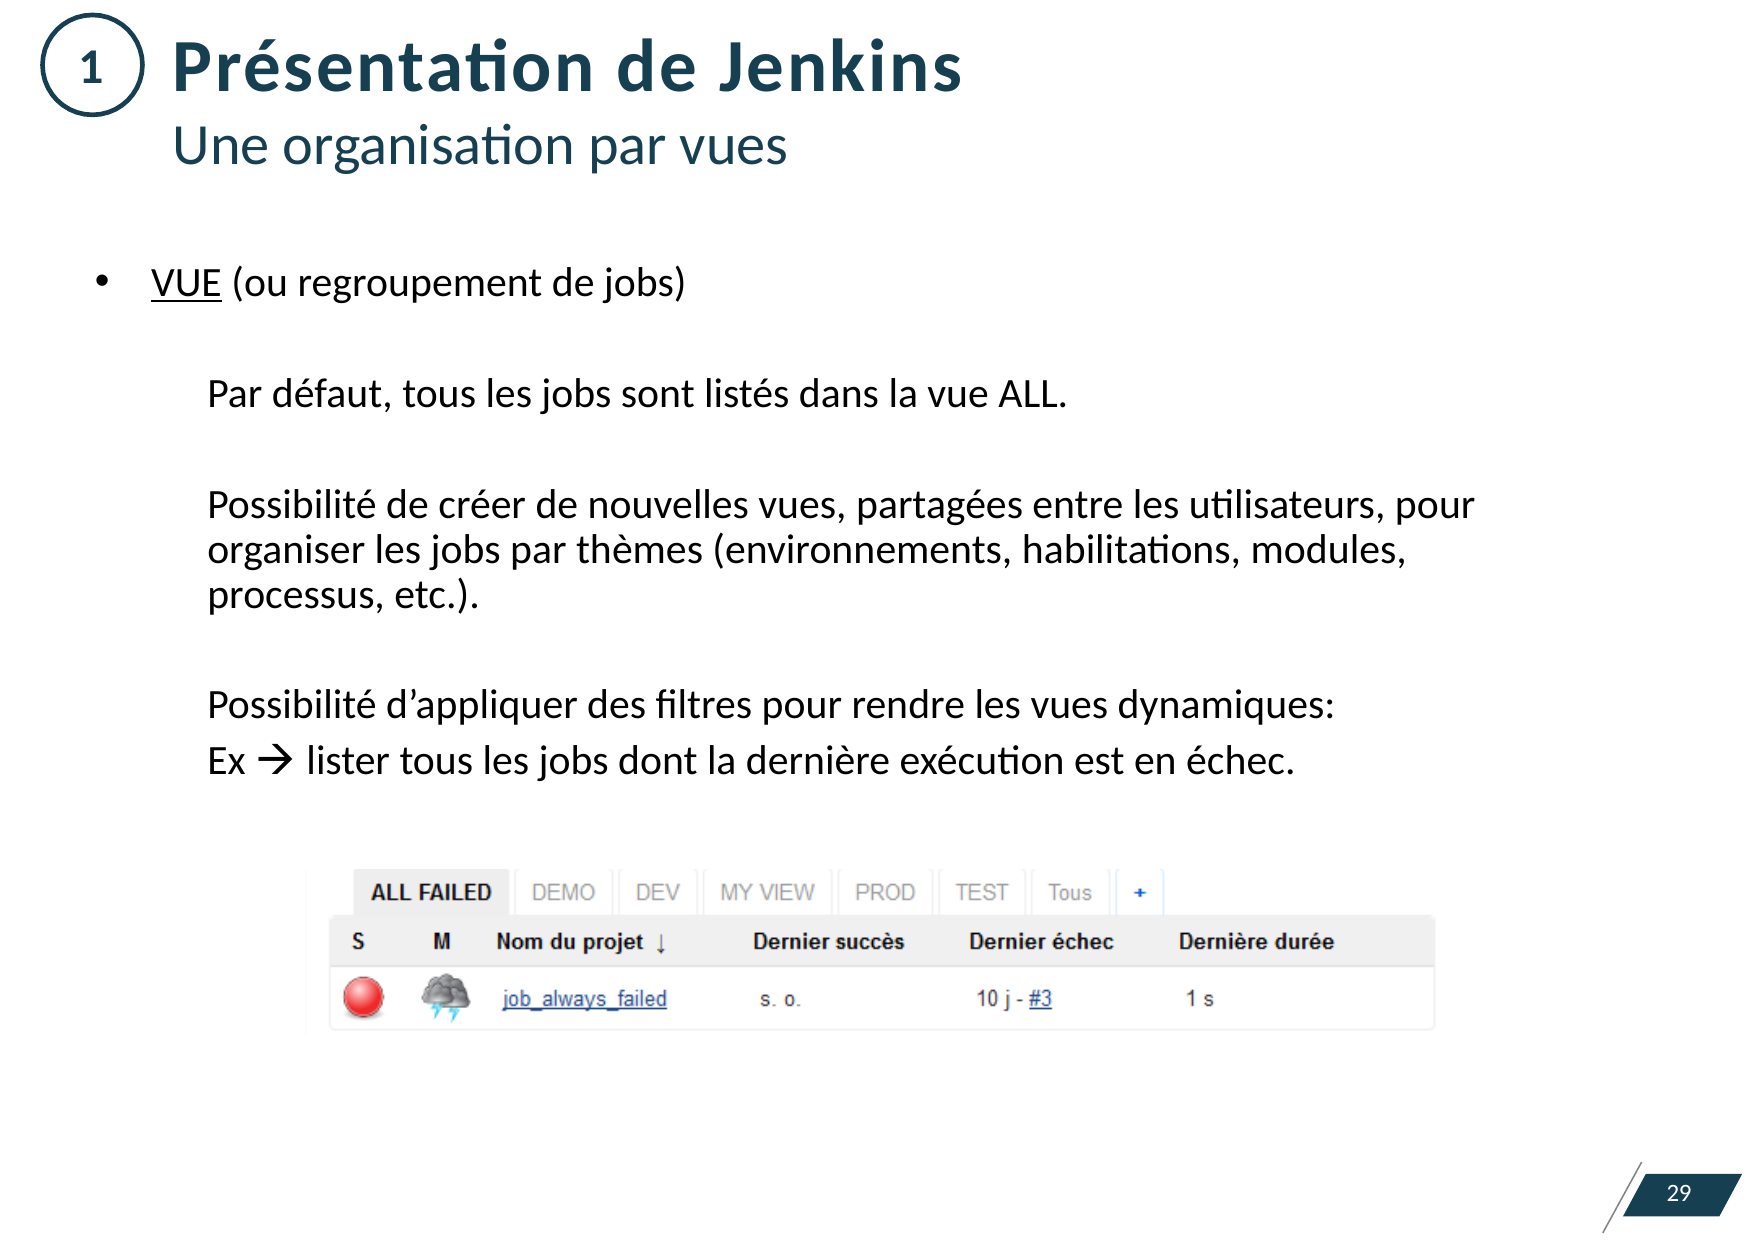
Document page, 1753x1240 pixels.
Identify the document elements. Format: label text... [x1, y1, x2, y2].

text_box 1 [76, 31, 109, 94]
list VUE (ou regroupement de jobs) Par défaut, tous les jobs sont listés dans la vue ALL. Possibilité de créer de nouvelles vues, partagées entre les utilisateurs, pour organiser les jobs par thèmes (environnements, habilitations, modules, processus, etc.). Possibilité d’appliquer des filtres pour rendre les vues dynamiques: Ex  lister tous les jobs dont la dernière exécution est en échec. [94, 260, 1593, 843]
text_box 29 [1638, 1169, 1707, 1215]
picture [305, 869, 1447, 1037]
title Présentation de Jenkins Une organisation par vues [172, 16, 1580, 178]
